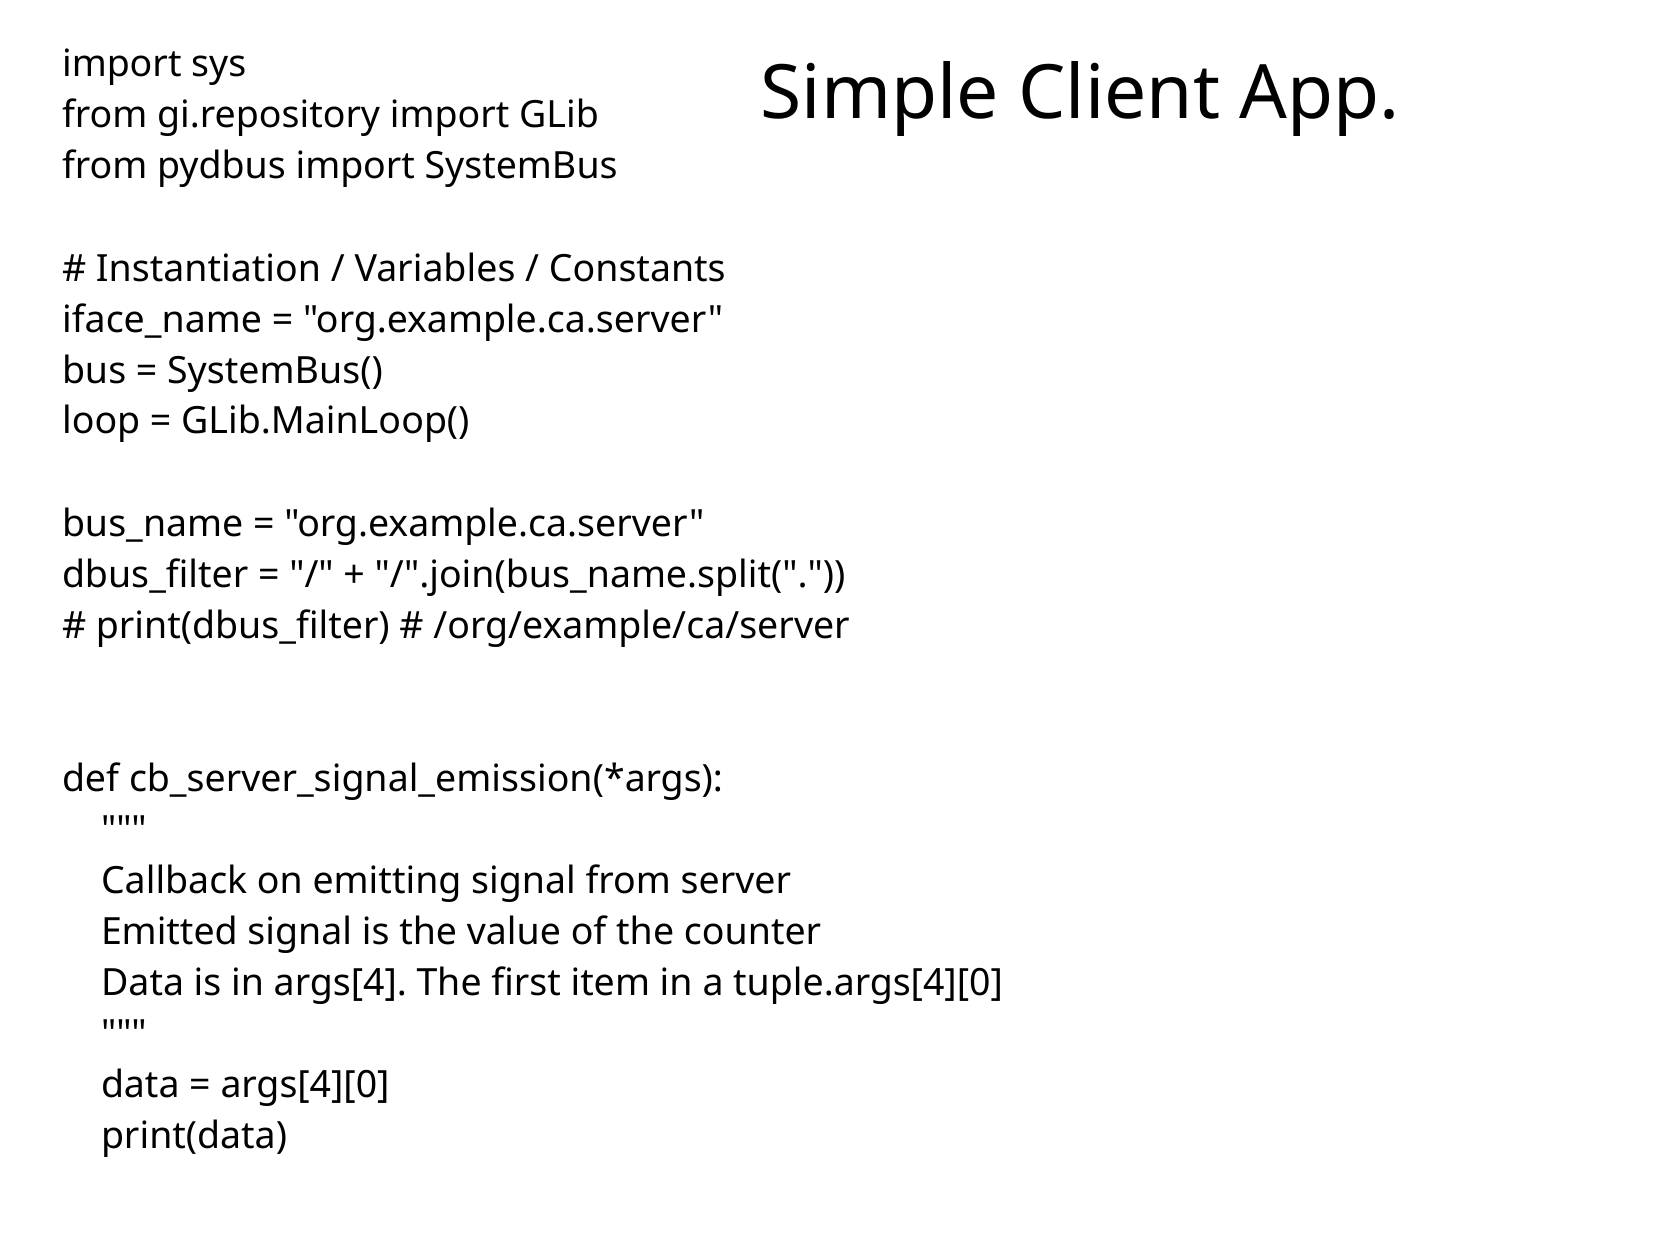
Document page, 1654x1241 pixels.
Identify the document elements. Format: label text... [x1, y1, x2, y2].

text_box import sys from gi.repository import GLib from pydbus import SystemBus # Instantiation / Variables / Constants iface_name = "org.example.ca.server" bus = SystemBus() loop = GLib.MainLoop() bus_name = "org.example.ca.server" dbus_filter = "/" + "/".join(bus_name.split(".")) # print(dbus_filter) # /org/example/ca/server def cb_server_signal_emission(*args): """ Callback on emitting signal from server Emitted signal is the value of the counter Data is in args[4]. The first item in a tuple.args[4][0] """ data = args[4][0] print(data) if __name__=="__main__": print("Client Starting...") # Subscribe to bus to monitor for server signal emissions # dbus_filter. E.g. /org/example/ca/server bus.subscribe(object = dbus_filter, signal_fired = cb_server_signal_emission) loop.run() [47, 29, 1602, 1205]
